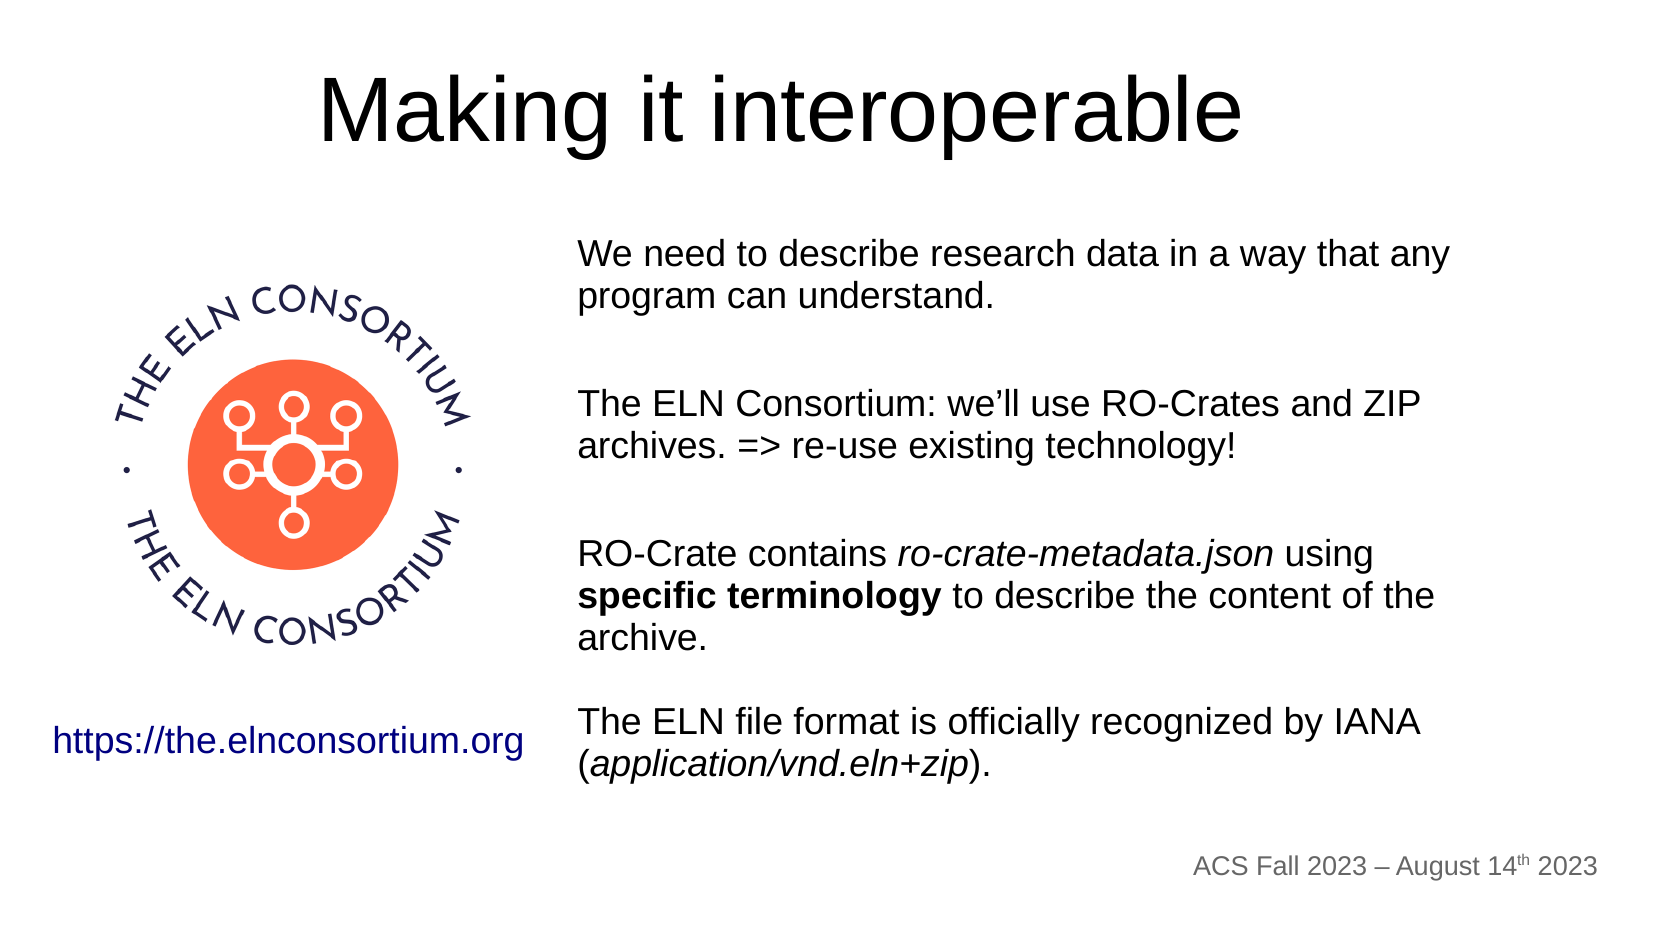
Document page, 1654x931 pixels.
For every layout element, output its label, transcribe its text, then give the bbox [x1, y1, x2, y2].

text_box ACS Fall 2023 – August 14th 2023 [1162, 843, 1613, 901]
title Making it interoperable [37, 32, 1526, 188]
text_box The ELN Consortium: we’ll use RO-Crates and ZIP archives. => re-use existing technology! [562, 375, 1538, 474]
text_box RO-Crate contains ro-crate-metadata.json using specific terminology to describe the content of the archive. The ELN file format is officially recognized by IANA (application/vnd.eln+zip). [562, 525, 1538, 792]
text_box https://the.elnconsortium.org [37, 712, 751, 770]
text_box We need to describe research data in a way that any program can understand. [562, 225, 1501, 324]
picture [90, 262, 488, 660]
